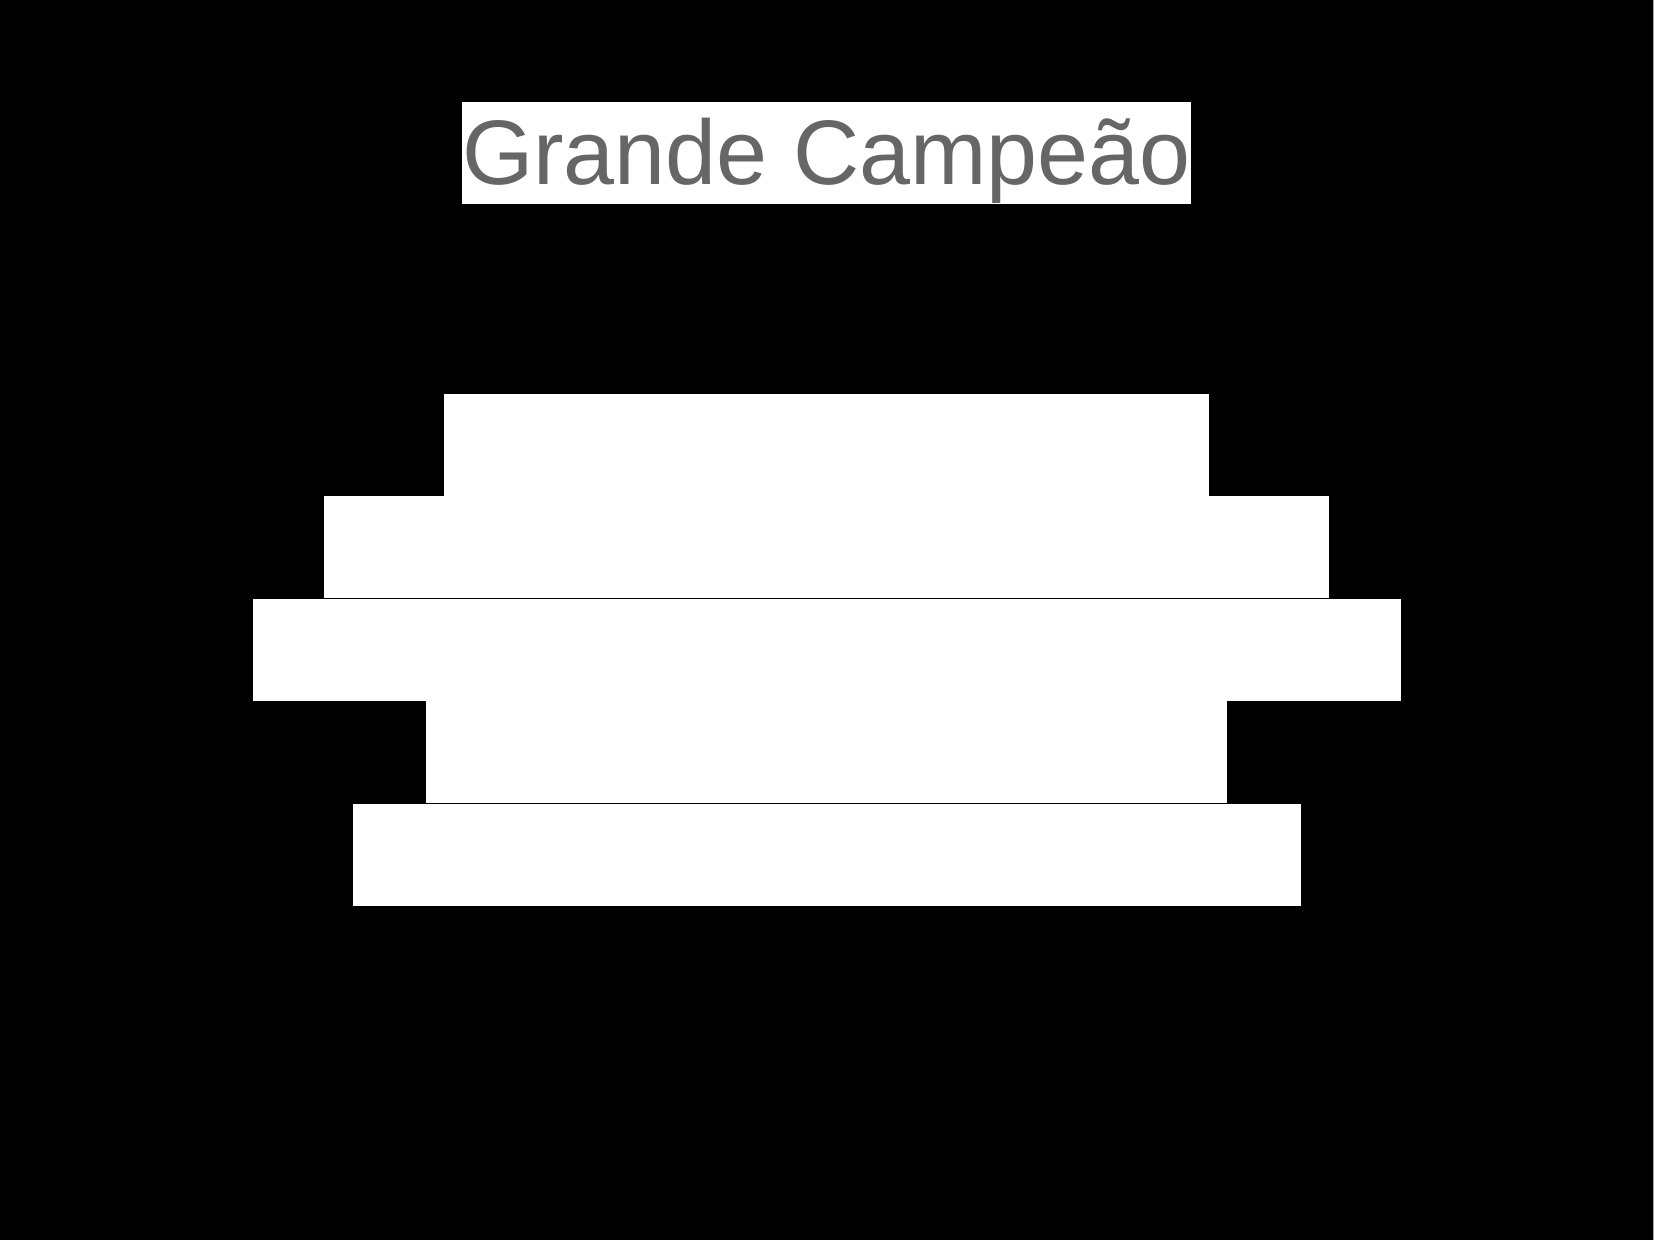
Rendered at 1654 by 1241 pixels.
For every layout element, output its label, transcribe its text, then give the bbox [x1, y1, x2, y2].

title Grande Campeão [82, 49, 1571, 257]
subtitle O céu ainda é azul A esperança não morreu Quem te fez essa promessa É fiel e vai cumprir, tudo o que te prometeu [82, 290, 1571, 1010]
